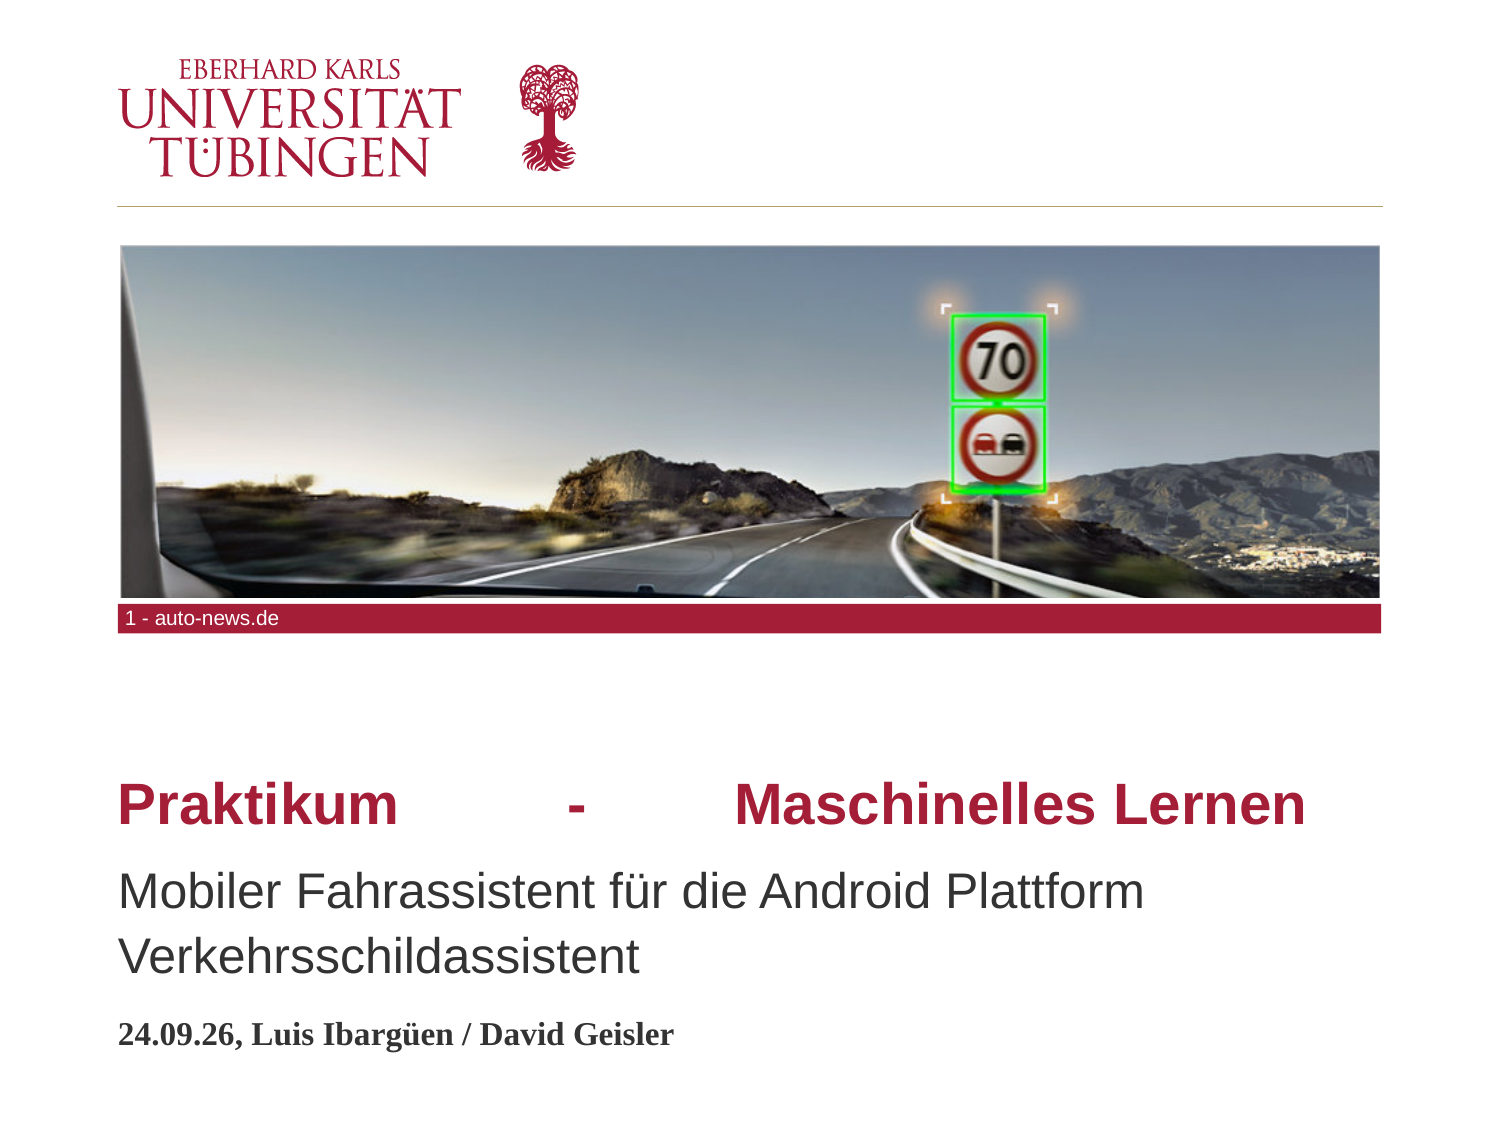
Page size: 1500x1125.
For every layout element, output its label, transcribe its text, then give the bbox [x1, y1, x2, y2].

picture [120, 245, 1381, 598]
title Praktikum - Maschinelles Lernen [117, 766, 1382, 837]
subtitle Mobiler Fahrassistent für die Android Plattform Verkehrsschildassistent [117, 852, 1382, 984]
text_box [578, 603, 1382, 634]
text_box 1 - auto-news.de [110, 597, 578, 638]
picture [117, 58, 579, 179]
